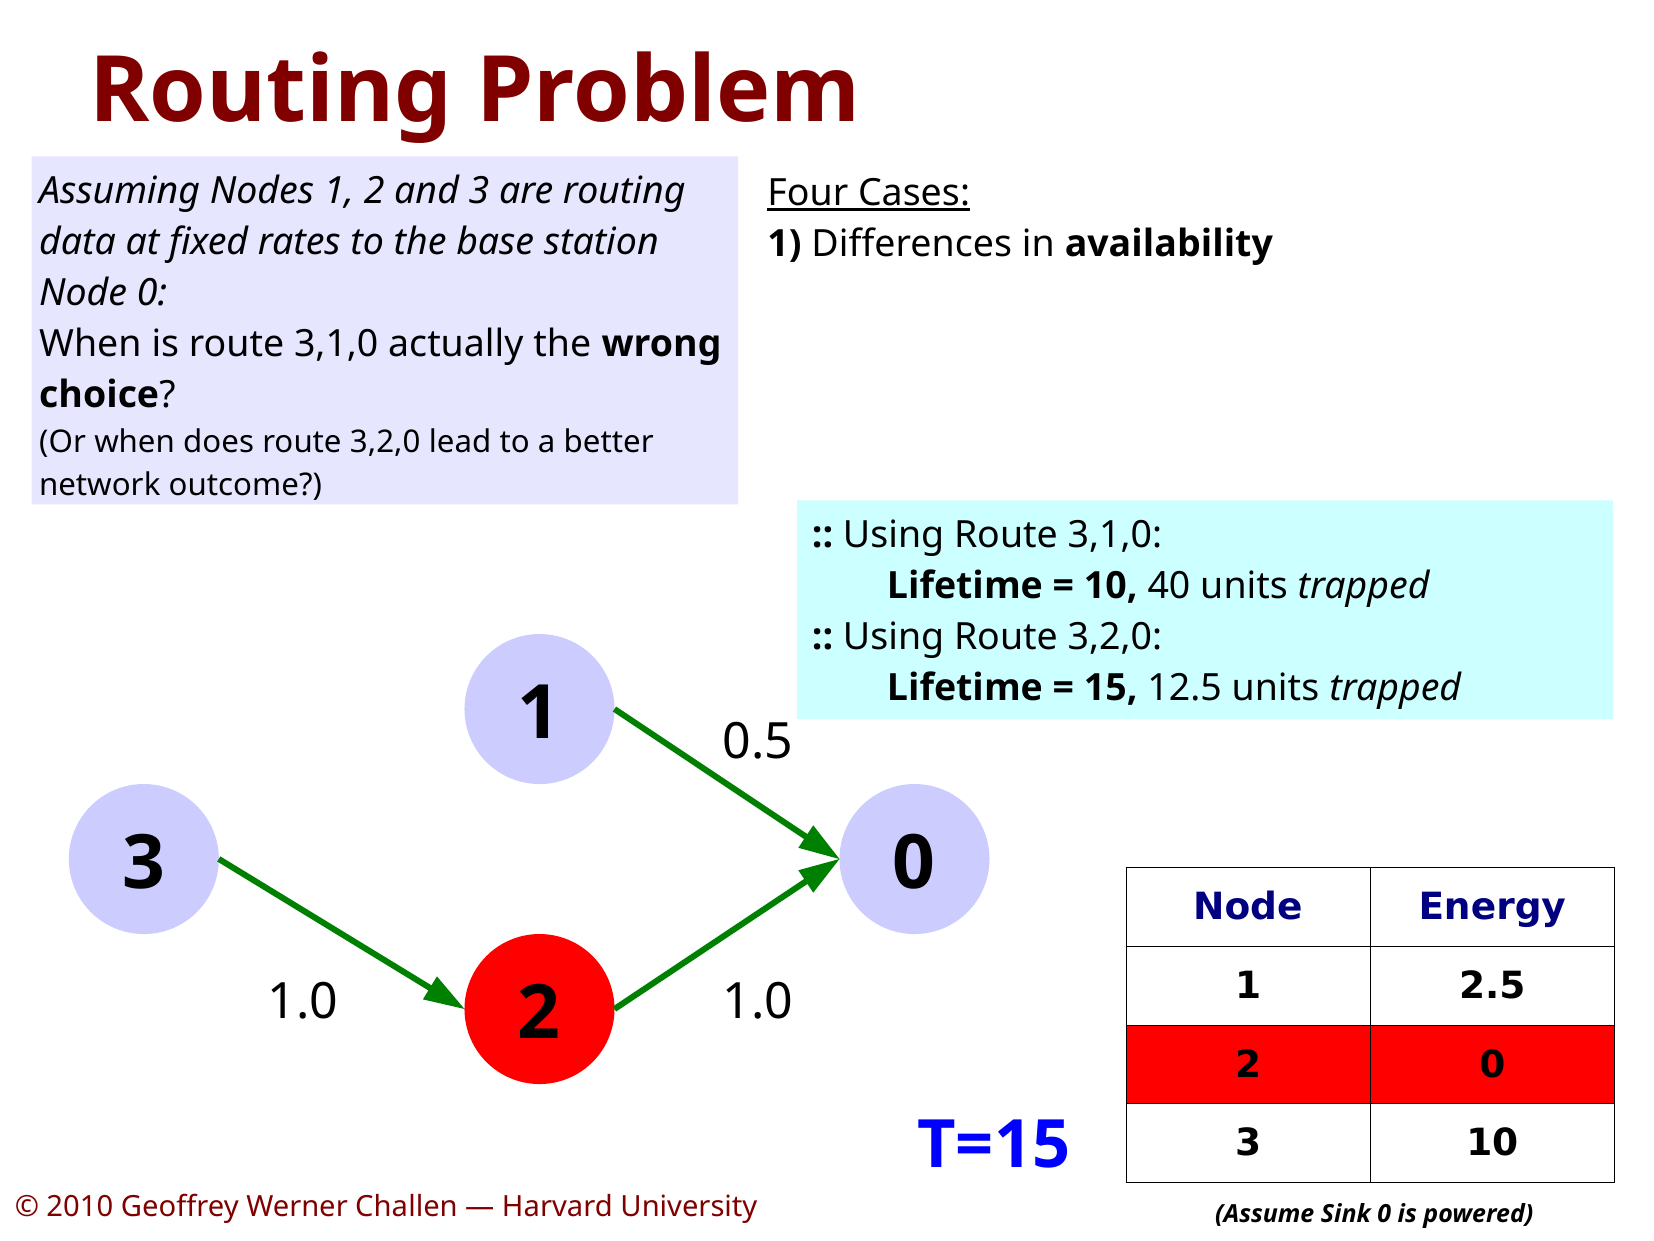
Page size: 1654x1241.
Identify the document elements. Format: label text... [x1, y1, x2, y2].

table_cell 2 [1127, 1026, 1370, 1103]
table_cell 1 [1127, 947, 1370, 1025]
text_box 1.0 [253, 957, 362, 1031]
text_box Assuming Nodes 1, 2 and 3 are routing data at fixed rates to the base station Node 0: When is route 3,1,0 actually the wrong choice? (Or when does route 3,2,0 lead to a better network outcome?) [31, 156, 739, 462]
text_box 3 [68, 784, 219, 935]
title Routing Problem [51, 0, 1654, 173]
table_cell 10 [1371, 1104, 1614, 1182]
text_box 2 [464, 934, 615, 1085]
text_box (Assume Sink 0 is powered) [1147, 1188, 1602, 1233]
text_box 1 [464, 634, 615, 785]
text_box 1.0 [707, 957, 817, 1031]
text_box T=15 [902, 1089, 1106, 1183]
table_cell 3 [1127, 1104, 1370, 1182]
text_box :: Using Route 3,1,0: Lifetime = 10, 40 units trapped :: Using Route 3,2,0: Lifetime = 15, 12.5 units trapped [797, 500, 1613, 693]
table_cell 2.5 [1371, 947, 1614, 1025]
table_cell 0 [1371, 1026, 1614, 1103]
text_box Four Cases: 1) Differences in availability [752, 157, 1399, 439]
table_header Node [1127, 868, 1370, 946]
text_box 0.5 [707, 697, 817, 772]
table_header Energy [1371, 868, 1614, 946]
text_box 0 [839, 784, 990, 935]
